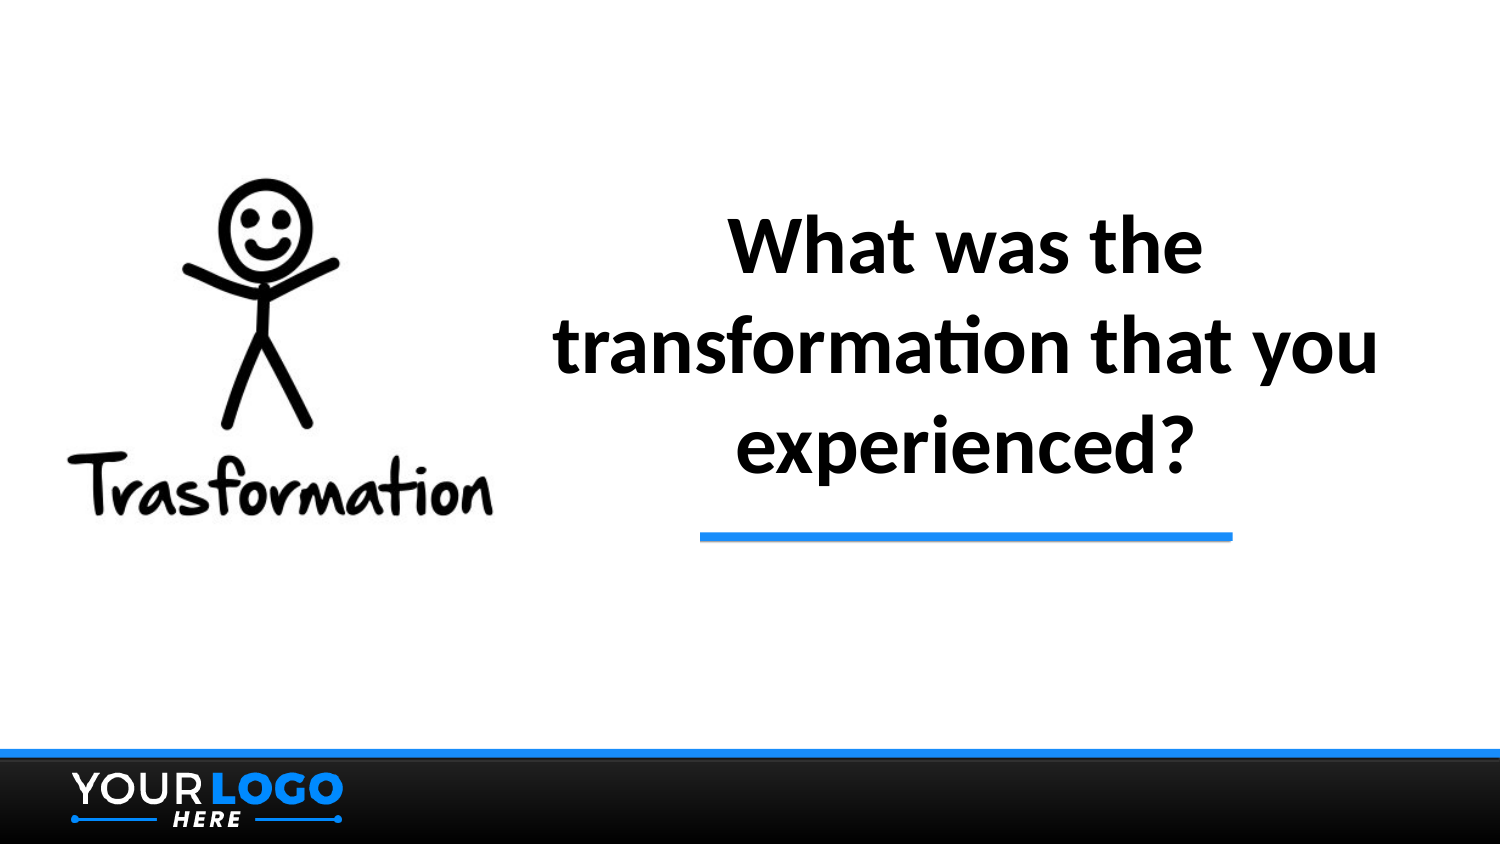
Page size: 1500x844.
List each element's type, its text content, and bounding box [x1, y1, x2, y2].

picture [66, 766, 346, 831]
text_box [700, 532, 1233, 541]
picture [35, 167, 524, 541]
text_box What was the transformation that you experienced? [506, 182, 1427, 498]
